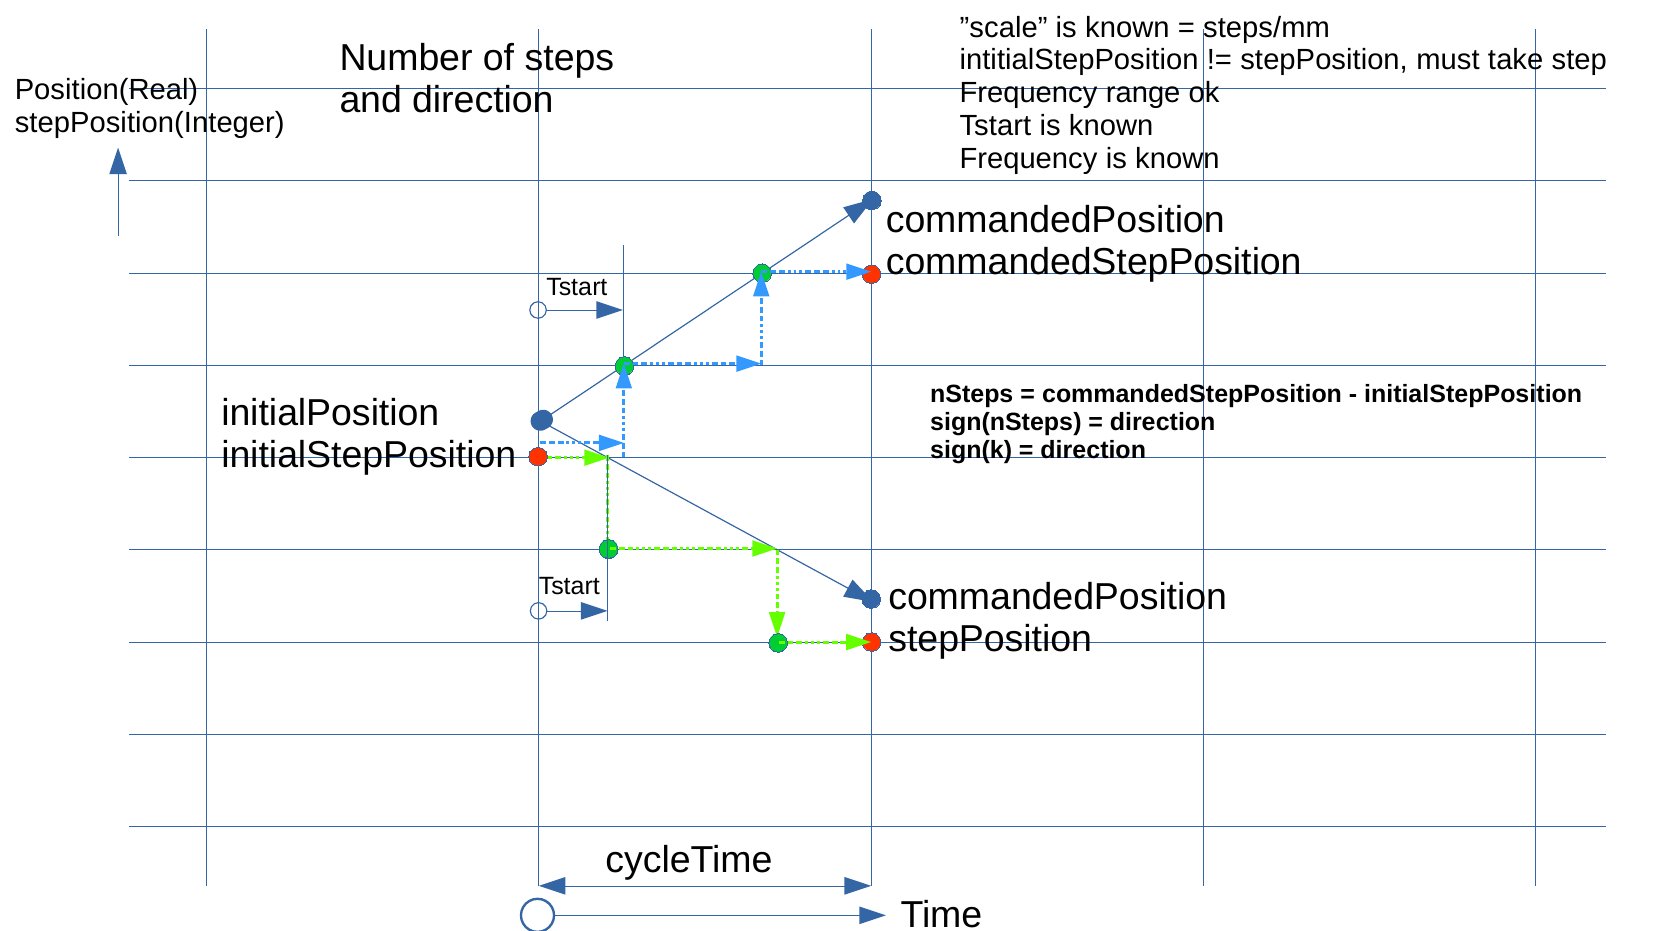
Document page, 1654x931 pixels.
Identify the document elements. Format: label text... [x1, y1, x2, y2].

text_box nSteps = commandedStepPosition - initialStepPosition sign(nSteps) = direction sign(k) = direction [915, 372, 1654, 499]
text_box [752, 263, 772, 282]
text_box [862, 632, 873, 652]
text_box [615, 356, 634, 375]
text_box Tstart [531, 265, 650, 325]
text_box Tstart [523, 563, 643, 624]
text_box [608, 539, 618, 559]
text_box commandedPosition commandedStepPosition [871, 191, 1654, 332]
text_box cycleTime [590, 831, 827, 886]
text_box initialPosition initialStepPosition [206, 383, 591, 525]
text_box [862, 273, 871, 284]
text_box Number of steps and direction [324, 29, 739, 129]
text_box commandedPosition stepPosition [873, 567, 1654, 709]
text_box [864, 264, 871, 271]
text_box [599, 539, 607, 559]
text_box ”scale” is known = steps/mm intitialStepPosition != stepPosition, must take step Frequency range ok Tstart is known Frequency is known [944, 3, 1654, 183]
text_box [861, 589, 873, 609]
text_box Position(Real) stepPosition(Integer) [0, 65, 325, 207]
text_box Time [885, 885, 1004, 931]
text_box [768, 633, 788, 653]
text_box [862, 190, 872, 210]
